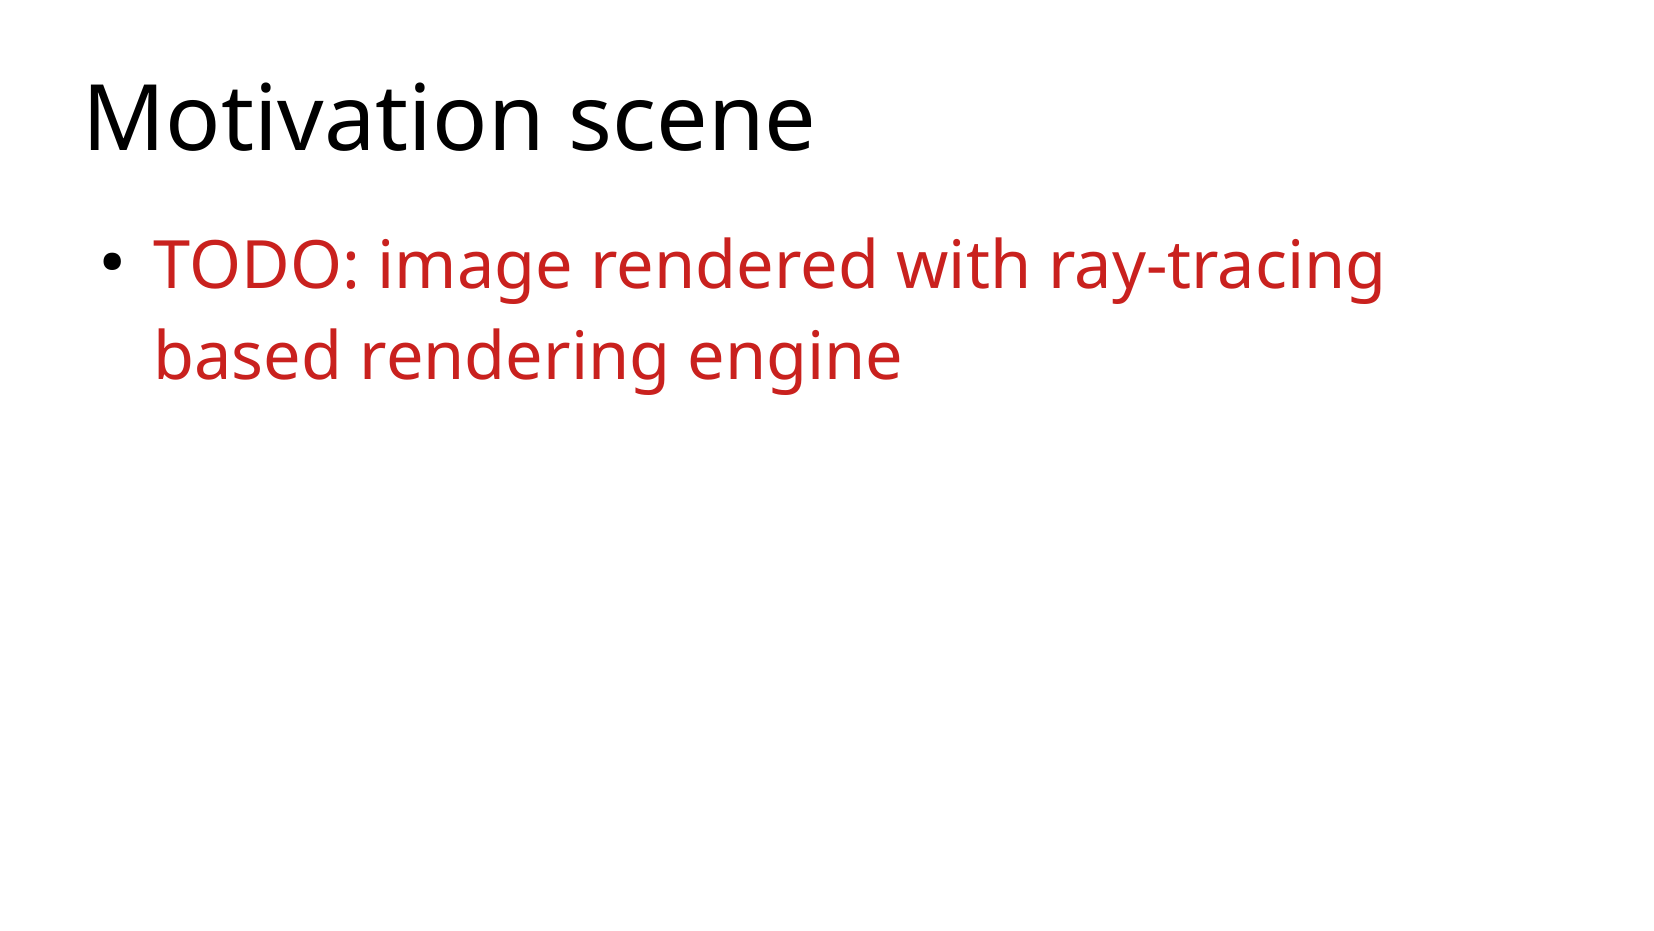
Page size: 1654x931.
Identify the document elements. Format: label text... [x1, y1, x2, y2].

title Motivation scene [82, 37, 1571, 193]
list TODO: image rendered with ray-tracing based rendering engine [82, 217, 1571, 758]
